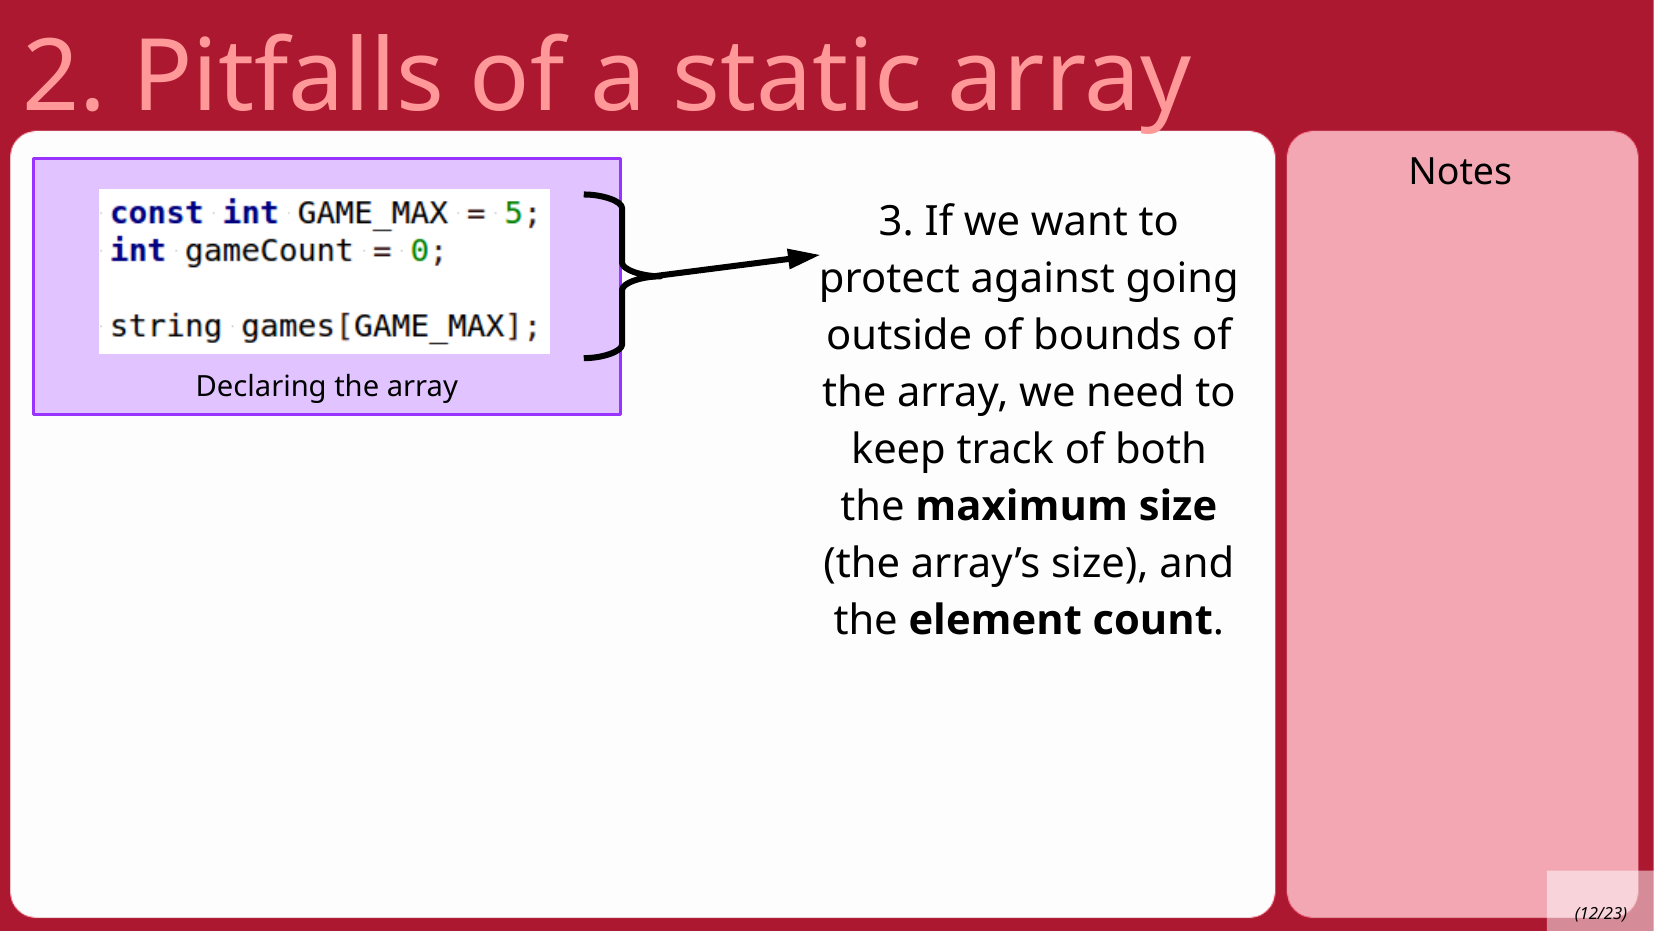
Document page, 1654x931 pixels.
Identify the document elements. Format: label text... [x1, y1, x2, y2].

title 2. Pitfalls of a static array [22, 7, 1511, 136]
text_box (<number>/23) [1546, 877, 1654, 931]
text_box 3. If we want to protect against going outside of bounds of the array, we need to keep track of both the maximum size (the array’s size), and the element count. [818, 190, 1240, 567]
text_box Declaring the array [33, 158, 621, 415]
picture [0, 0, 1654, 931]
text_box Notes [1290, 141, 1631, 199]
